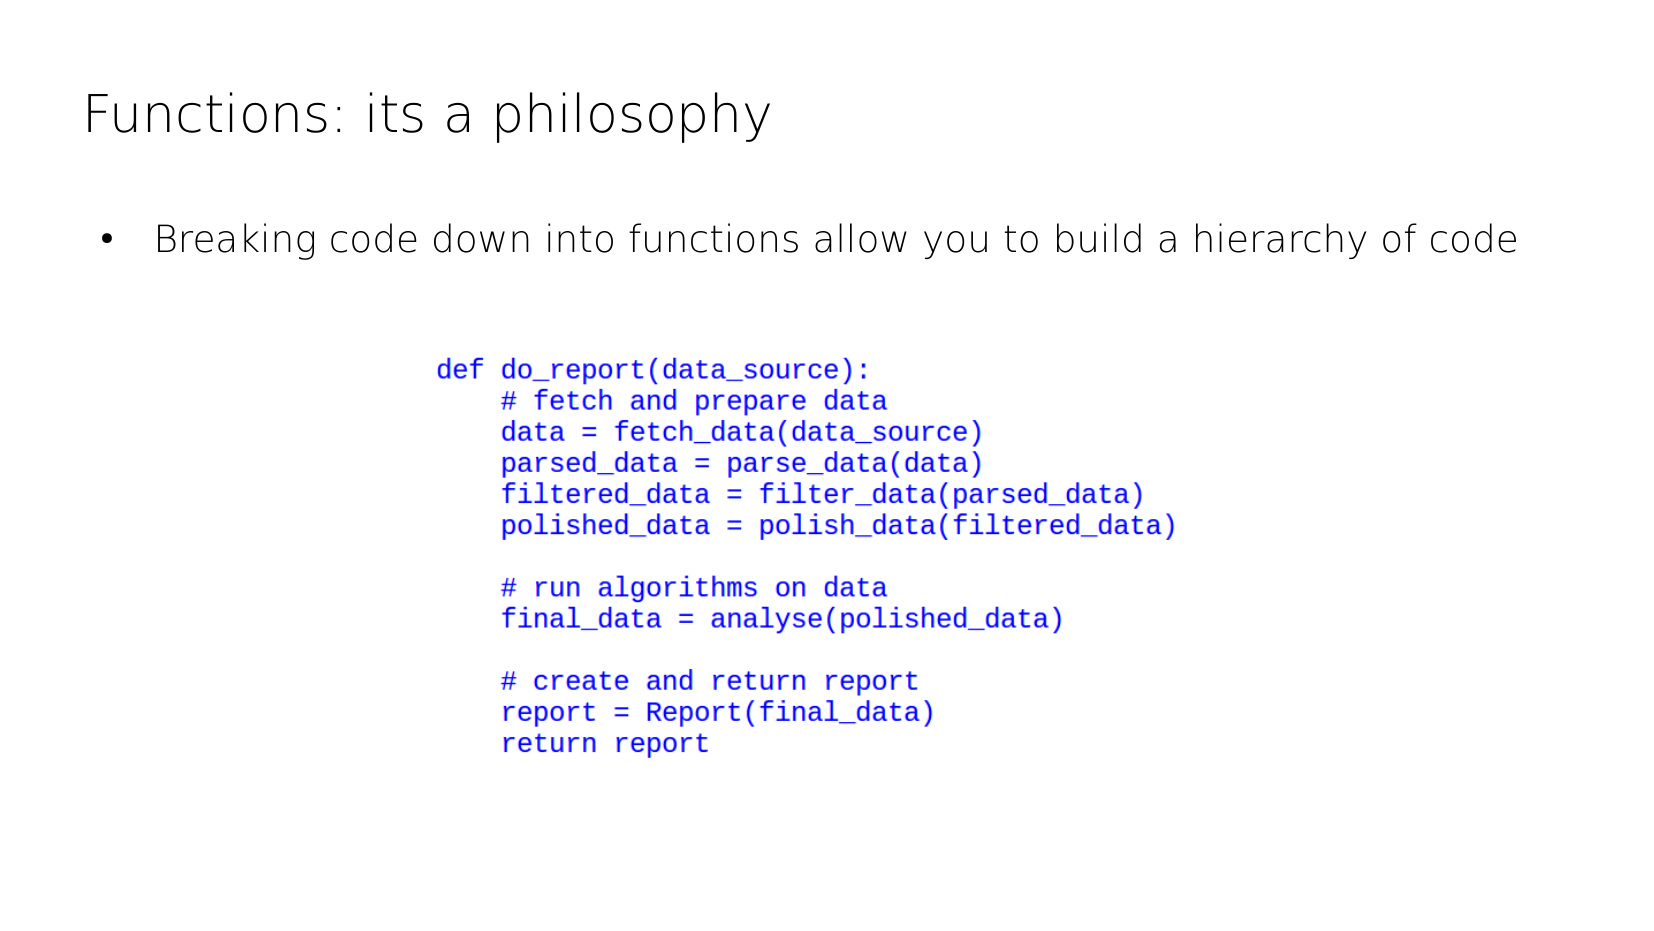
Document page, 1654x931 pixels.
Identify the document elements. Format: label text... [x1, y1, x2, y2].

picture [406, 344, 1264, 789]
title Functions: its a philosophy [82, 37, 1571, 193]
list Breaking code down into functions allow you to build a hierarchy of code [82, 217, 1571, 758]
